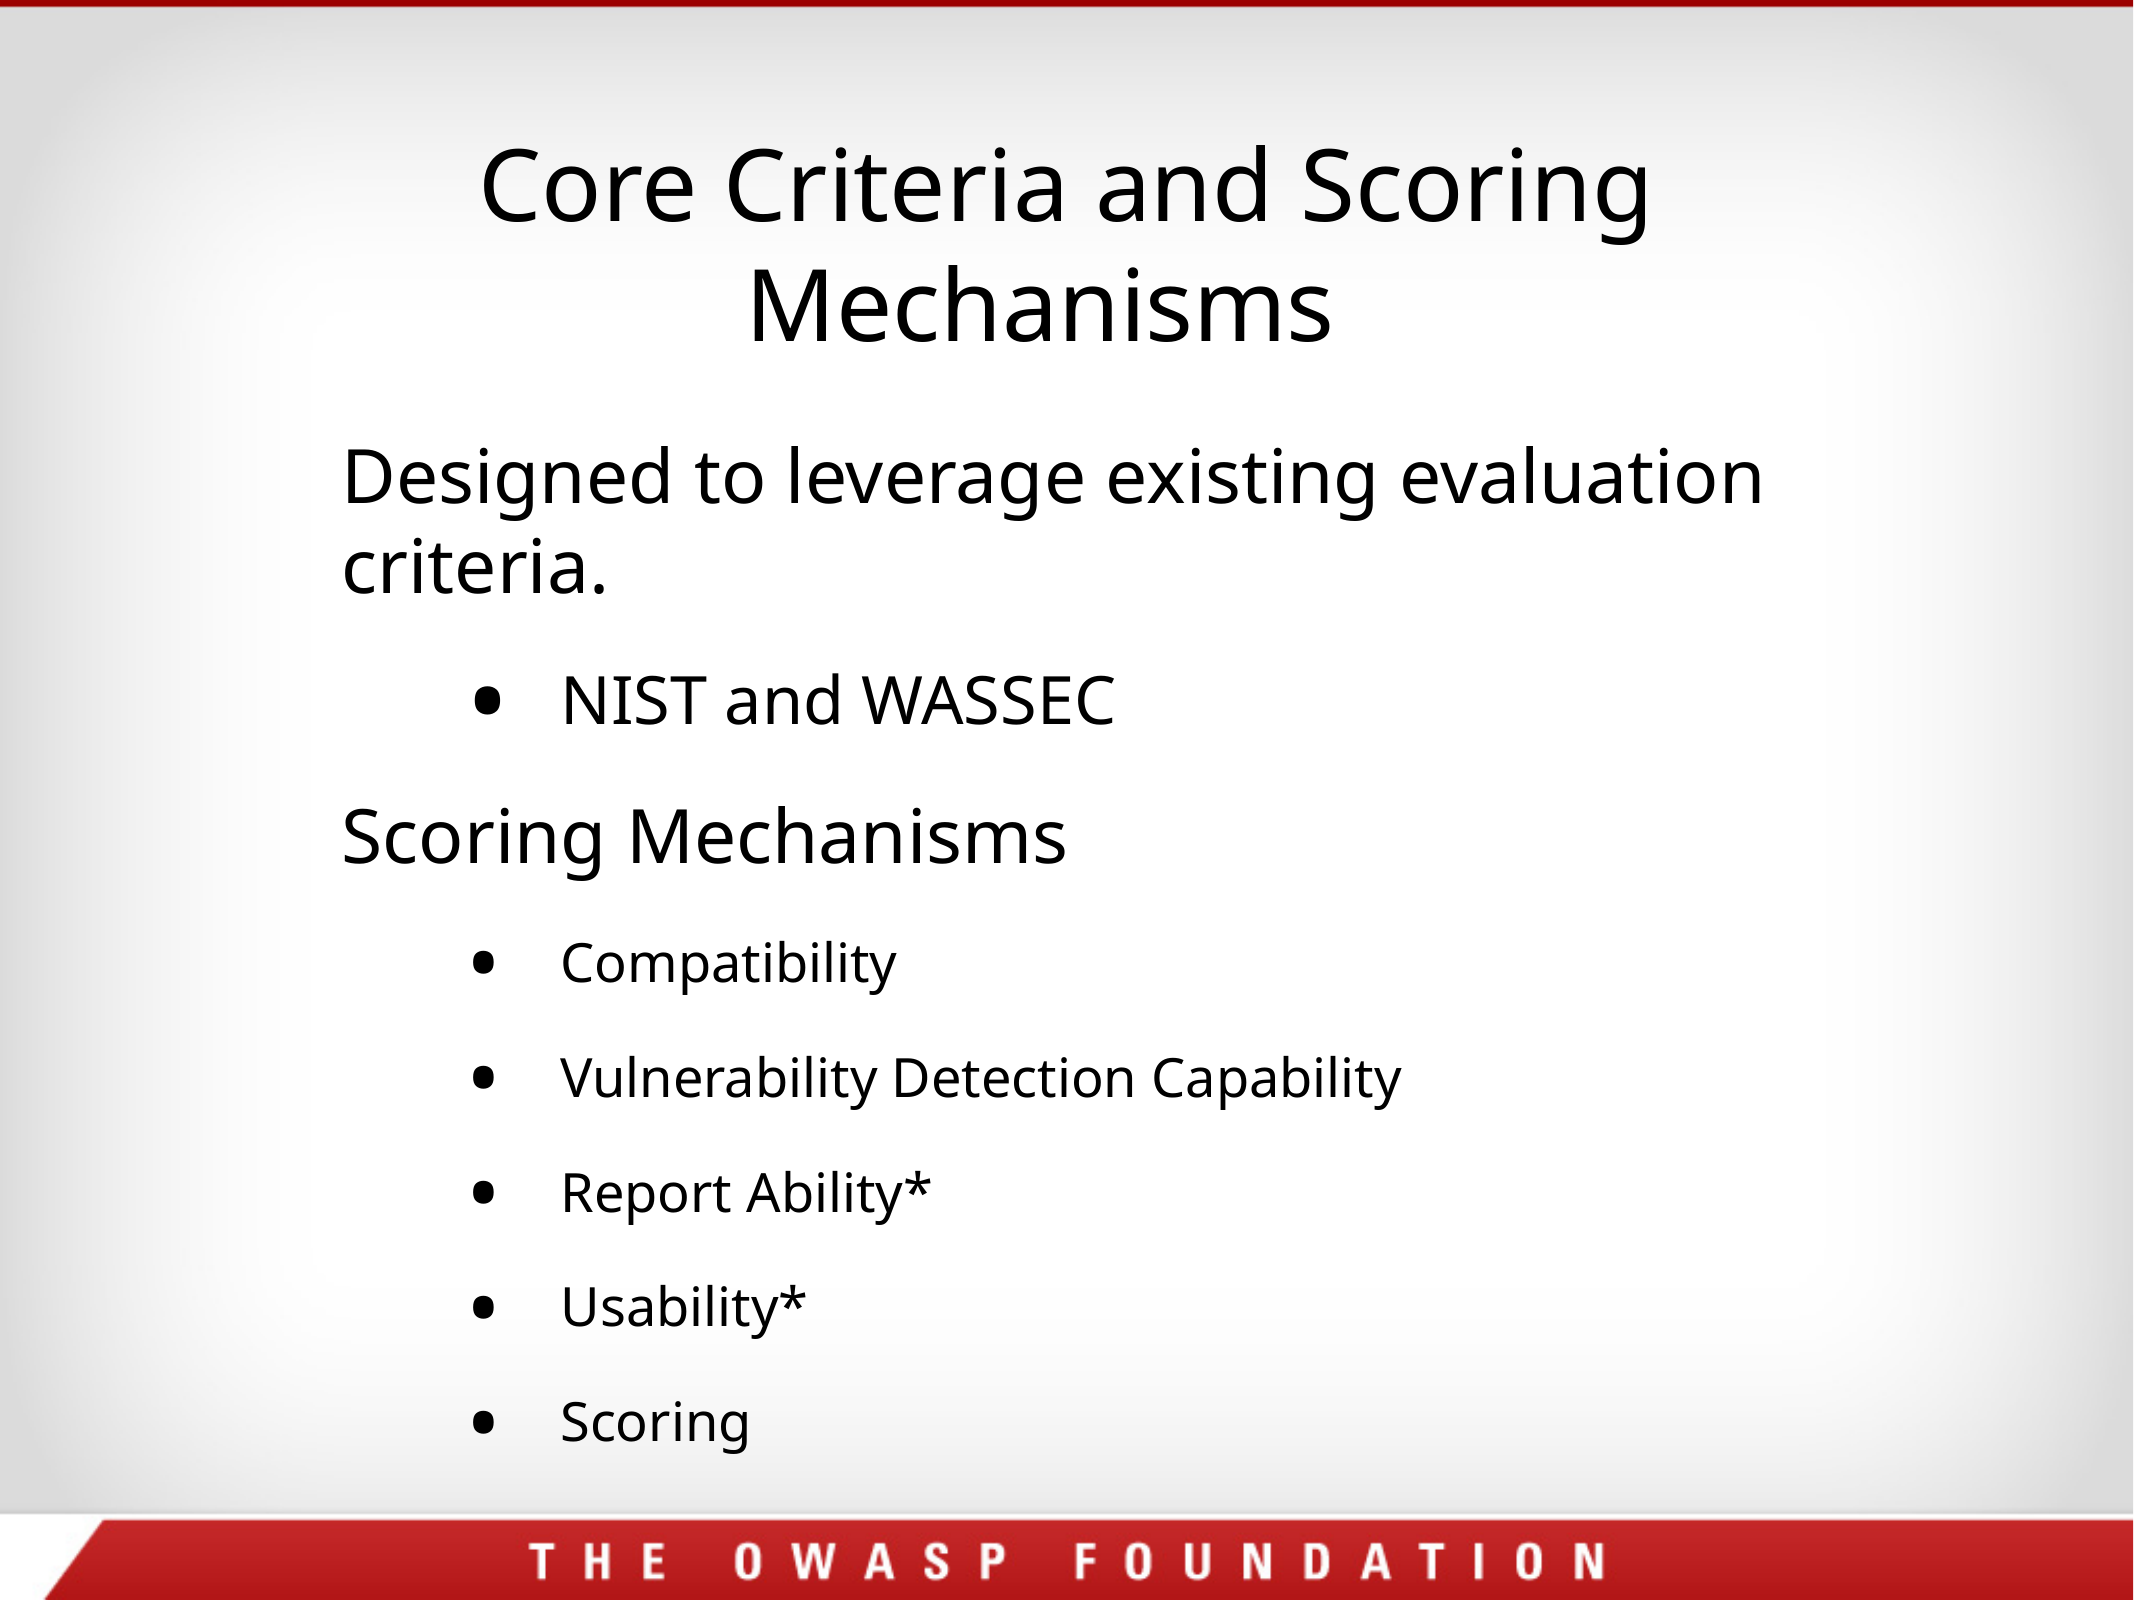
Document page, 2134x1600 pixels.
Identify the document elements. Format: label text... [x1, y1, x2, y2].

title Core Criteria and Scoring Mechanisms [208, 15, 1925, 469]
list Designed to leverage existing evaluation criteria. NIST and WASSEC Scoring Mechanisms Compatibility Vulnerability Detection Capability Report Ability* Usability* Scoring [195, 412, 1913, 1469]
picture [0, 0, 2134, 1600]
